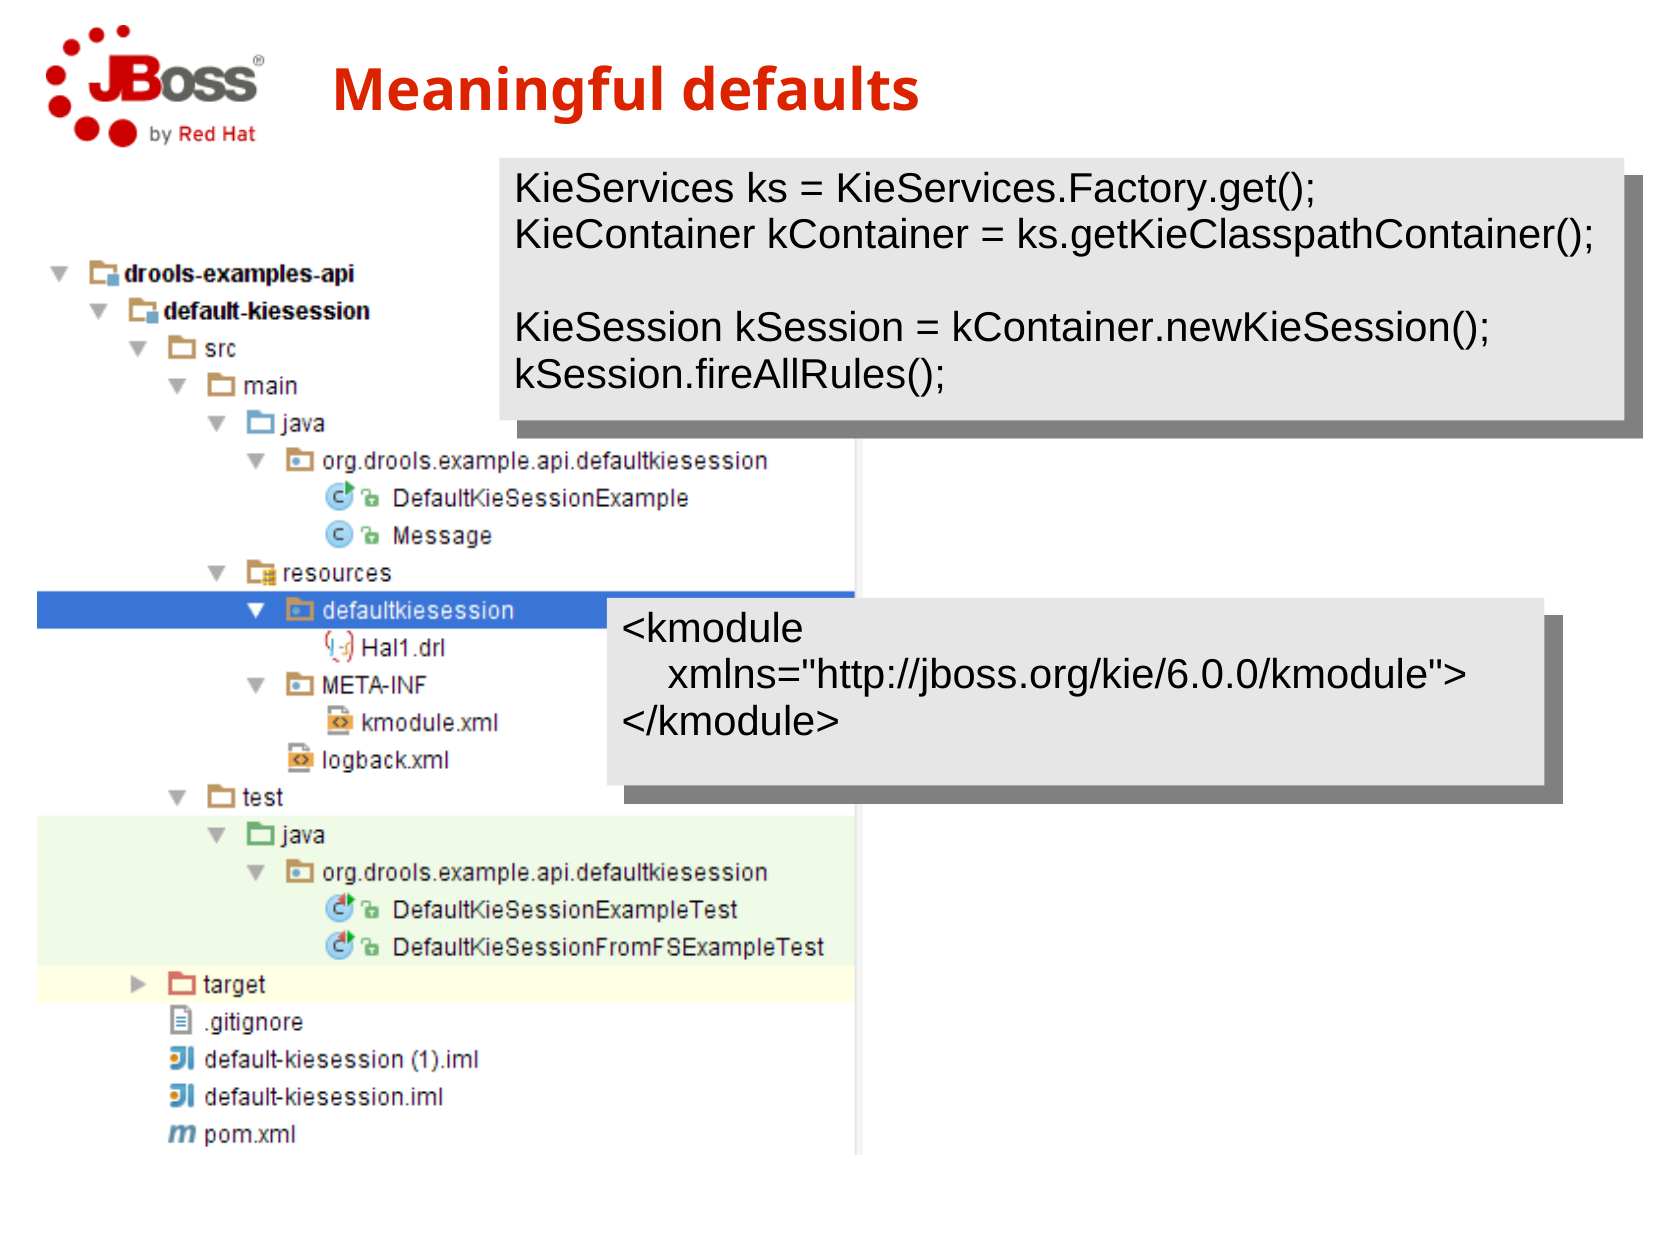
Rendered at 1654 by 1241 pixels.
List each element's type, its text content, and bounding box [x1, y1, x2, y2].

picture [37, 251, 863, 1155]
text_box <kmodule xmlns="http://jboss.org/kie/6.0.0/kmodule"> </kmodule> [606, 597, 1545, 786]
picture [46, 25, 266, 149]
text_box KieServices ks = KieServices.Factory.get(); KieContainer kContainer = ks.getKieClasspathContainer(); KieSession kSession = kContainer.newKieSession(); kSession.fireAllRules(); [499, 157, 1625, 421]
title Meaningful defaults [331, 32, 1538, 151]
